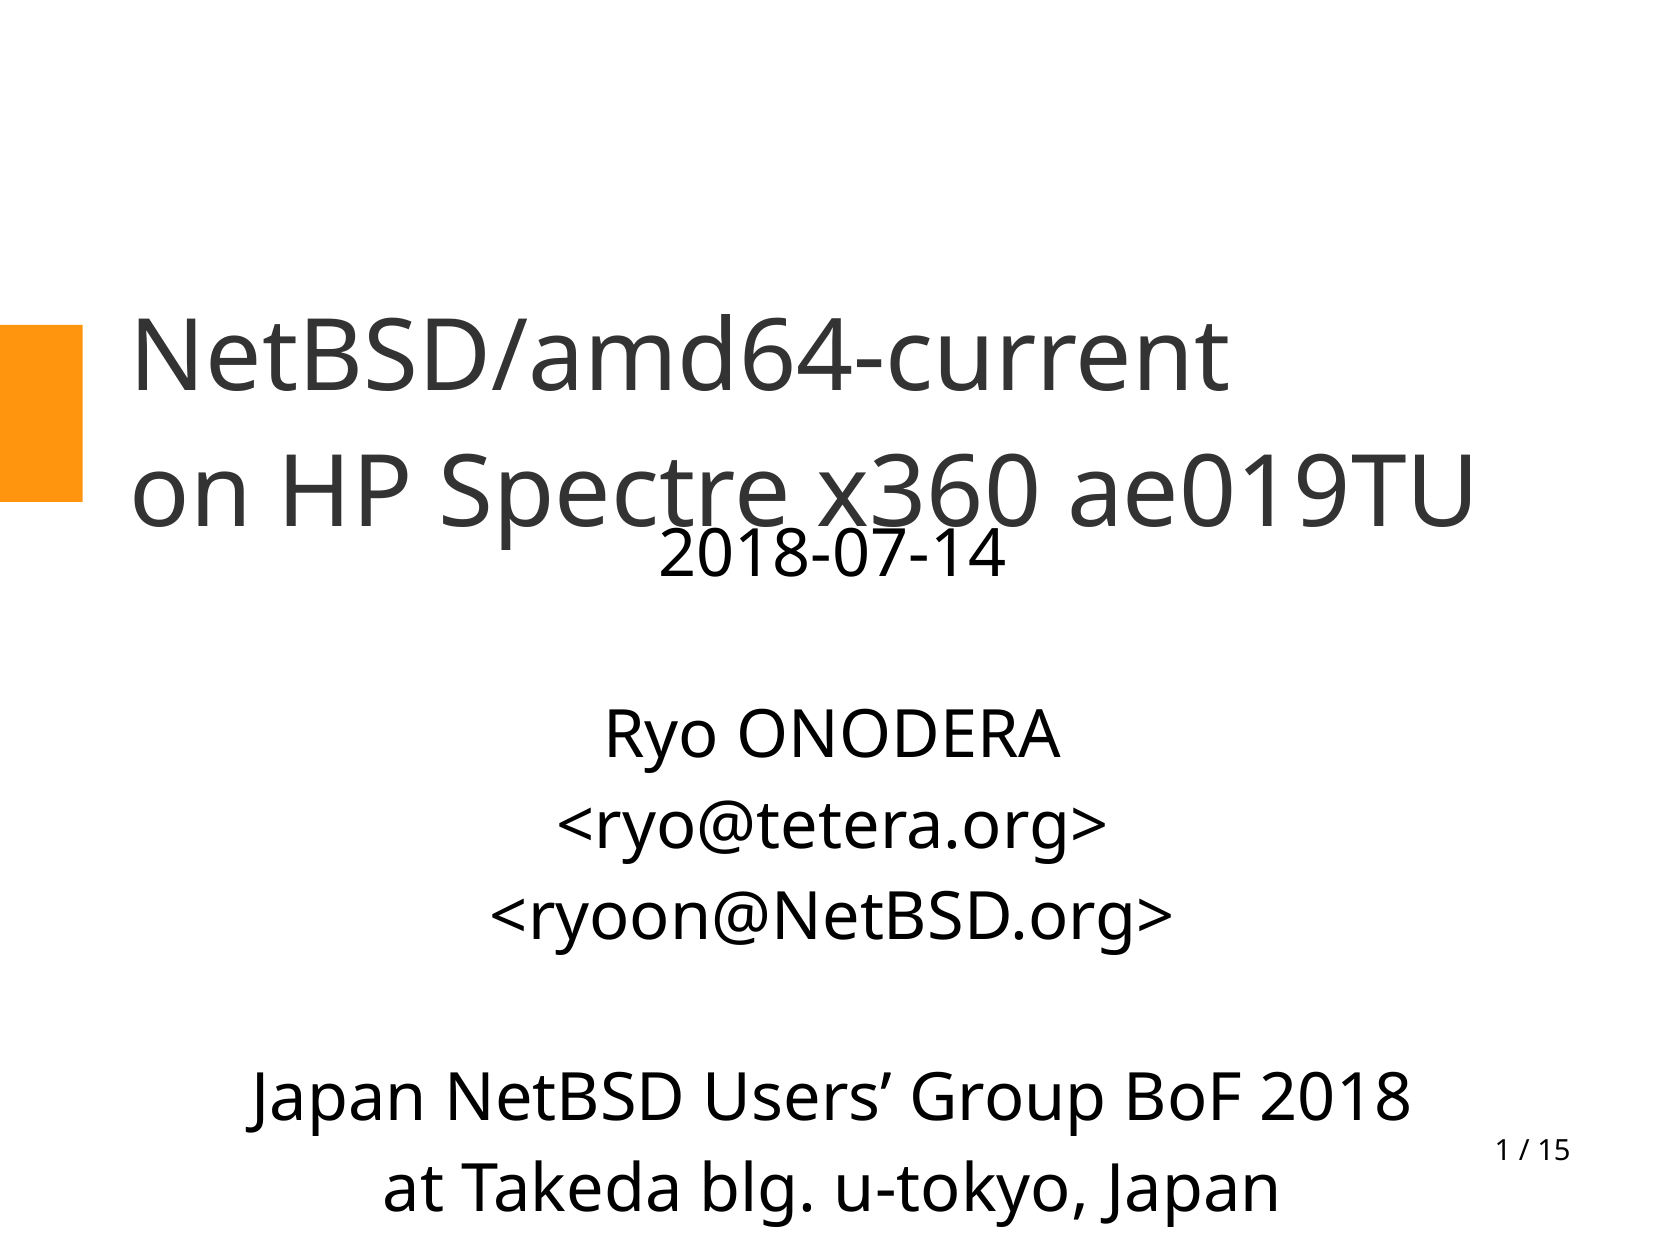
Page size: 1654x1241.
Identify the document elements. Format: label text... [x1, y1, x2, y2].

subtitle 2018-07-14 Ryo ONODERA <ryo@tetera.org> <ryoon@NetBSD.org> Japan NetBSD Users’ Group BoF 2018 at Takeda blg. u-tokyo, Japan [129, 604, 1536, 1222]
title NetBSD/amd64-current on HP Spectre x360 ae019TU [129, 283, 1536, 556]
